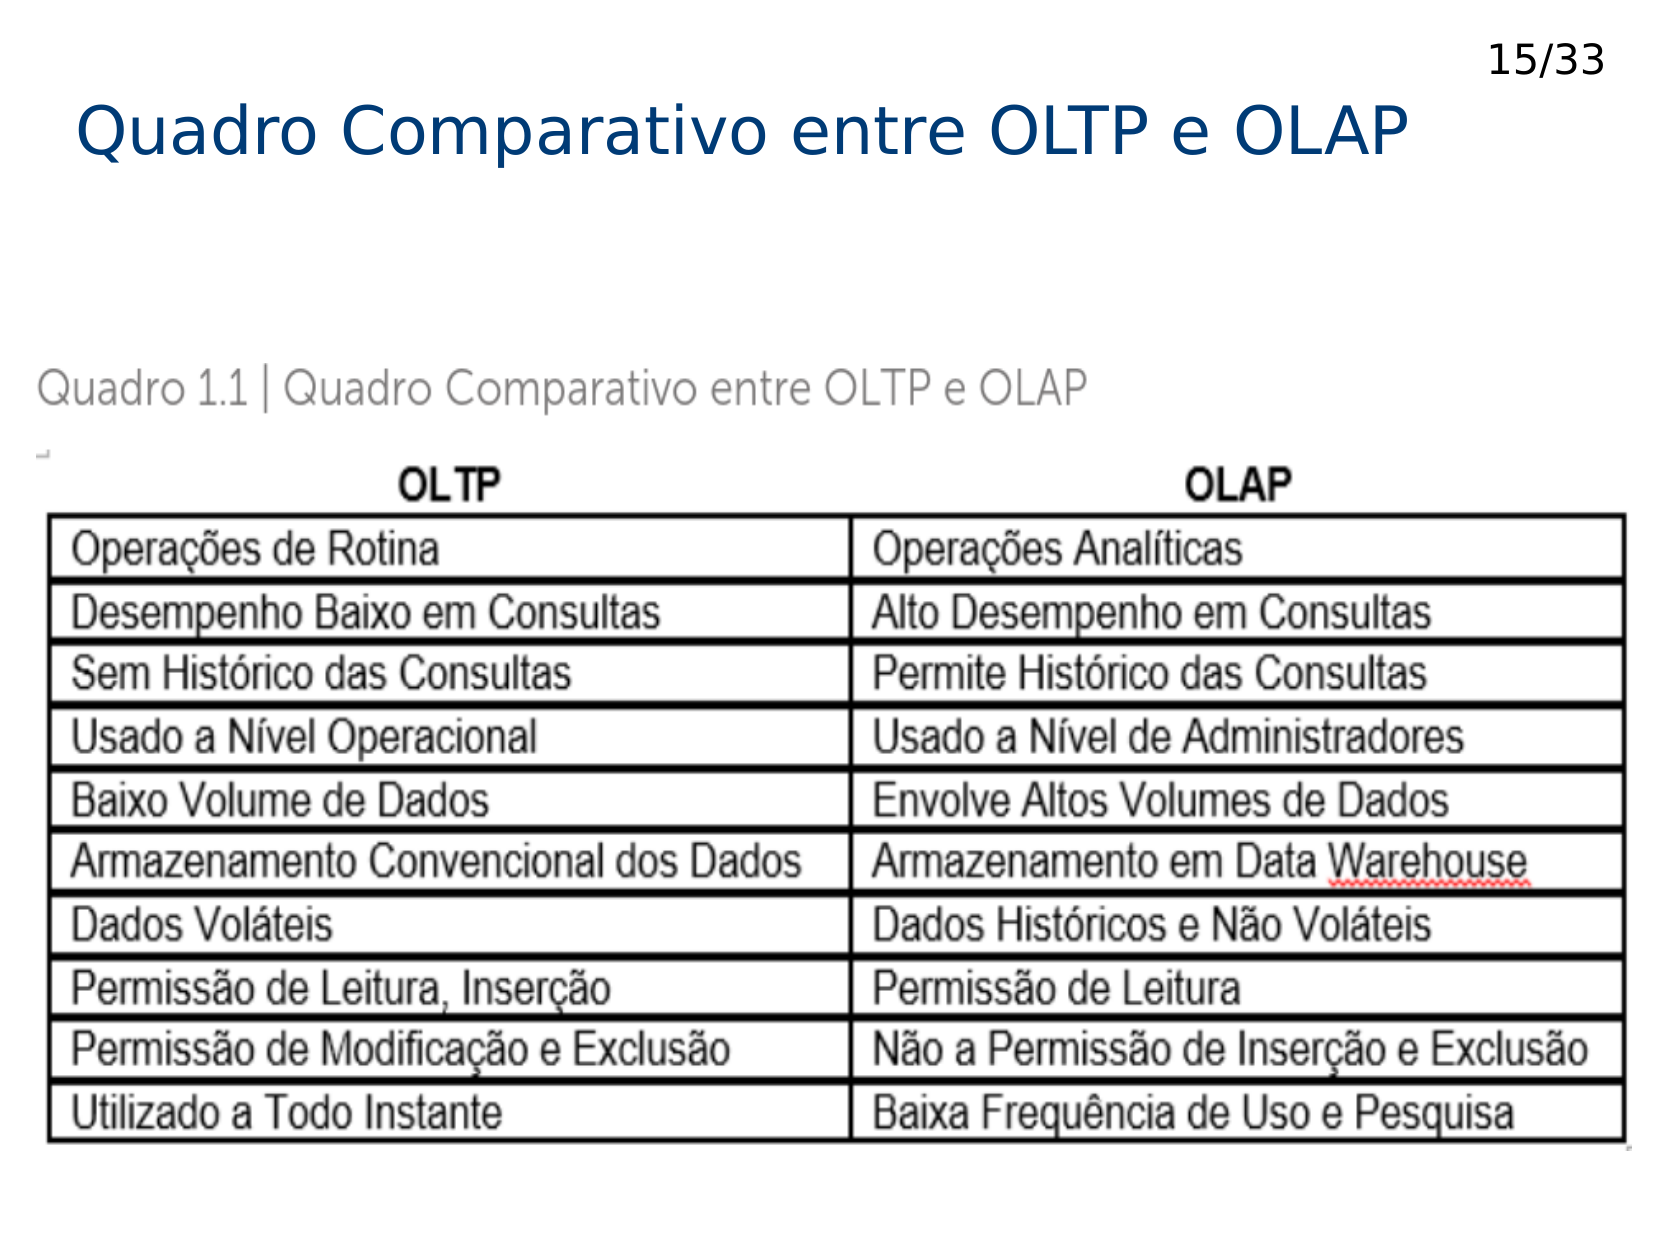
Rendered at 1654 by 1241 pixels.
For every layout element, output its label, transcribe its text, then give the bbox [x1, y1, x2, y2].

picture [36, 363, 1632, 1151]
title Quadro Comparativo entre OLTP e OLAP [75, 0, 1425, 275]
